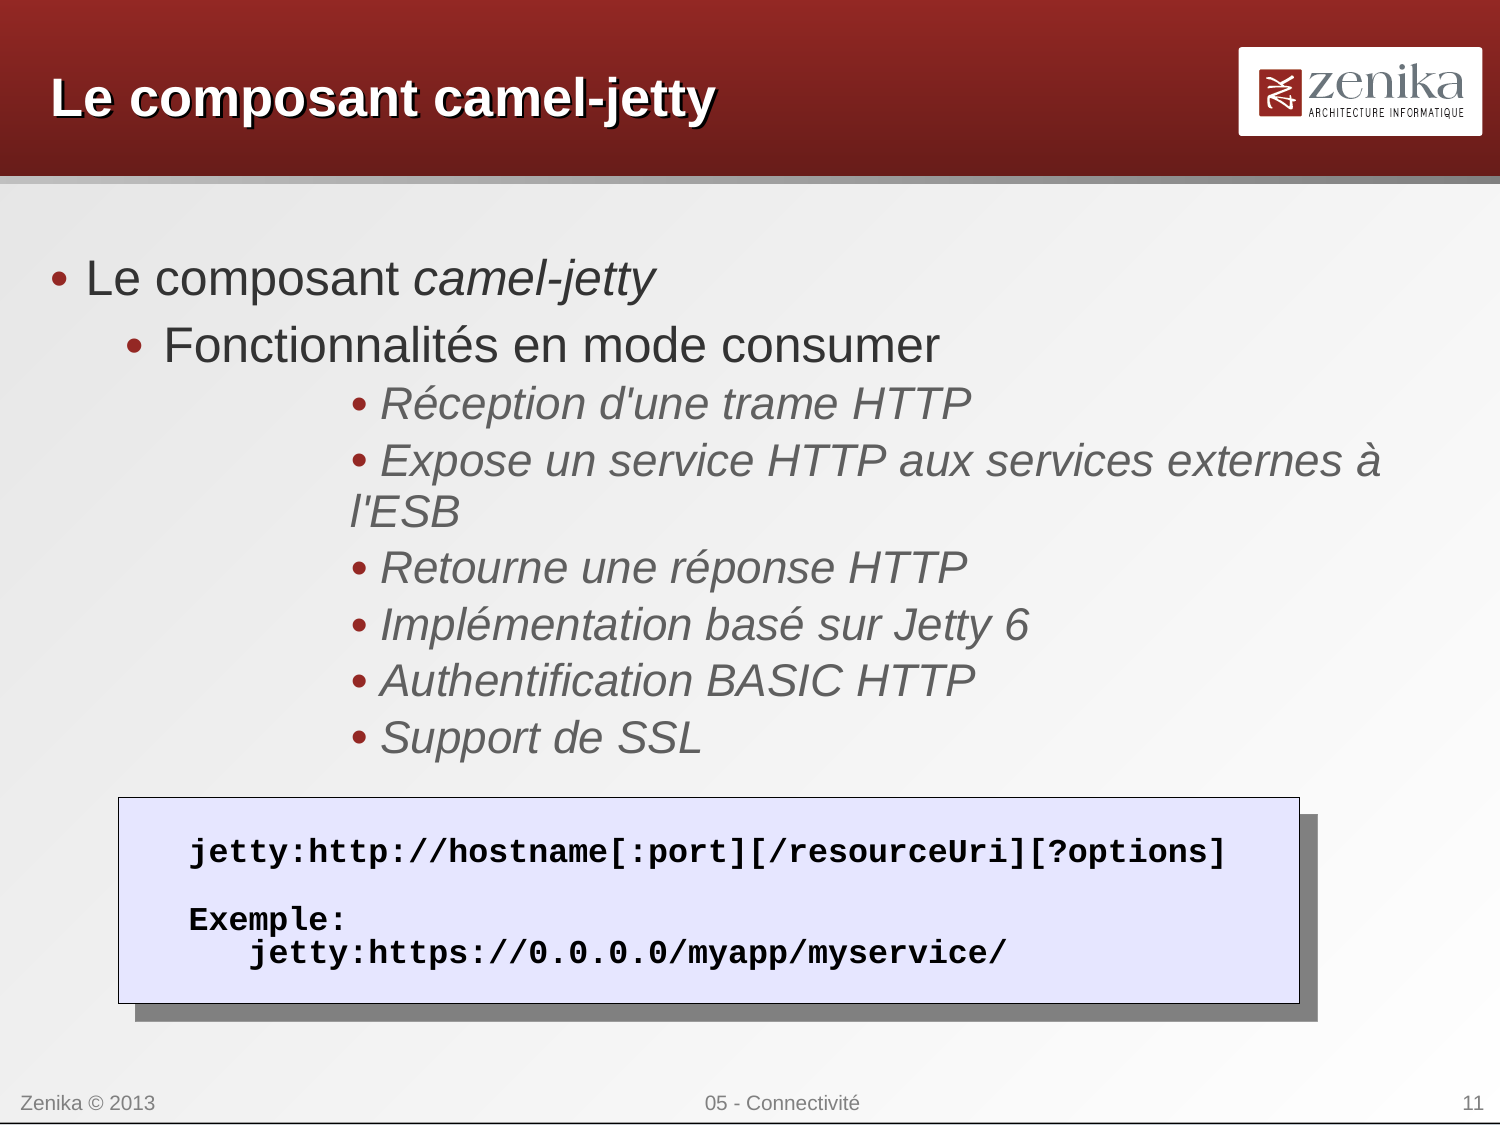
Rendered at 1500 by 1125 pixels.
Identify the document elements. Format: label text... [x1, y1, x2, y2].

picture [1257, 58, 1464, 125]
list Le composant camel-jetty Fonctionnalités en mode consumer Réception d'une trame HTTP Expose un service HTTP aux services externes à l'ESB Retourne une réponse HTTP Implémentation basé sur Jetty 6 Authentification BASIC HTTP Support de SSL [50, 250, 1477, 1064]
title Le composant camel-jetty [50, 22, 1206, 172]
text_box jetty:http://hostname[:port][/resourceUri][?options] Exemple: jetty:https://0.0.0.0/myapp/myservice/ [118, 797, 1300, 1004]
